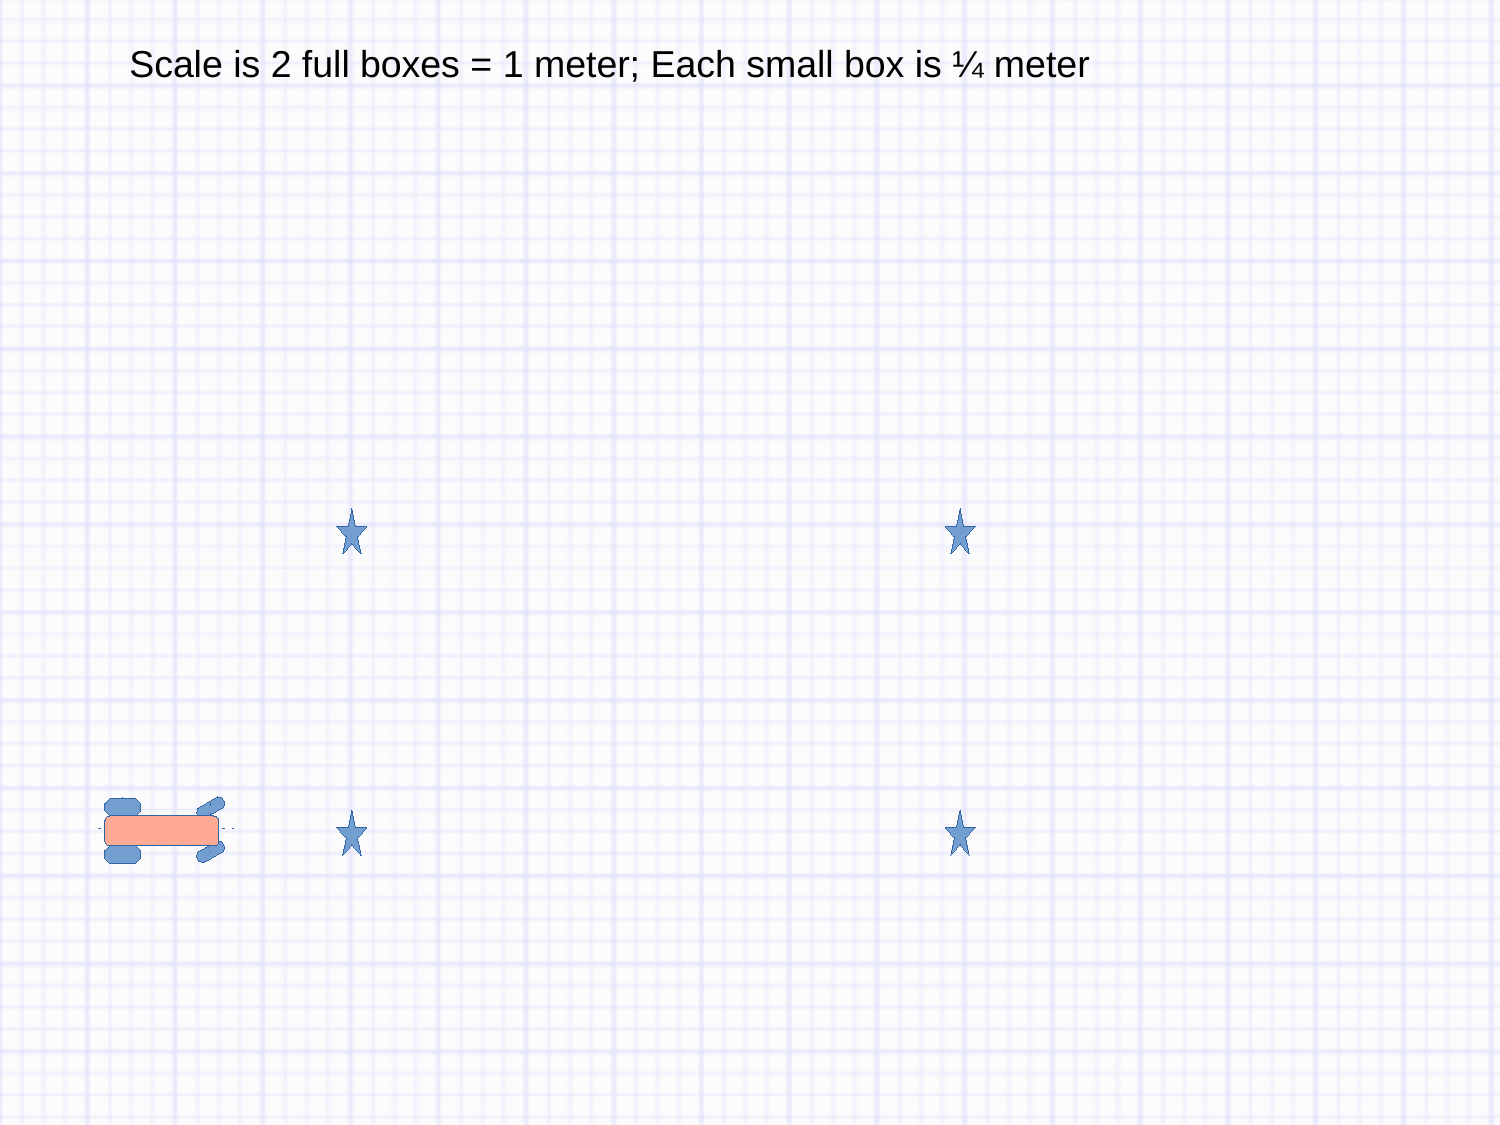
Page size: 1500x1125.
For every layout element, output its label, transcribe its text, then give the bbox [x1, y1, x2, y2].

text_box [945, 810, 976, 856]
text_box [336, 810, 367, 856]
text_box Scale is 2 full boxes = 1 meter; Each small box is ¼ meter [114, 36, 1246, 121]
text_box [945, 508, 976, 554]
text_box [336, 508, 367, 554]
text_box [104, 796, 225, 864]
picture [0, 0, 1500, 1125]
